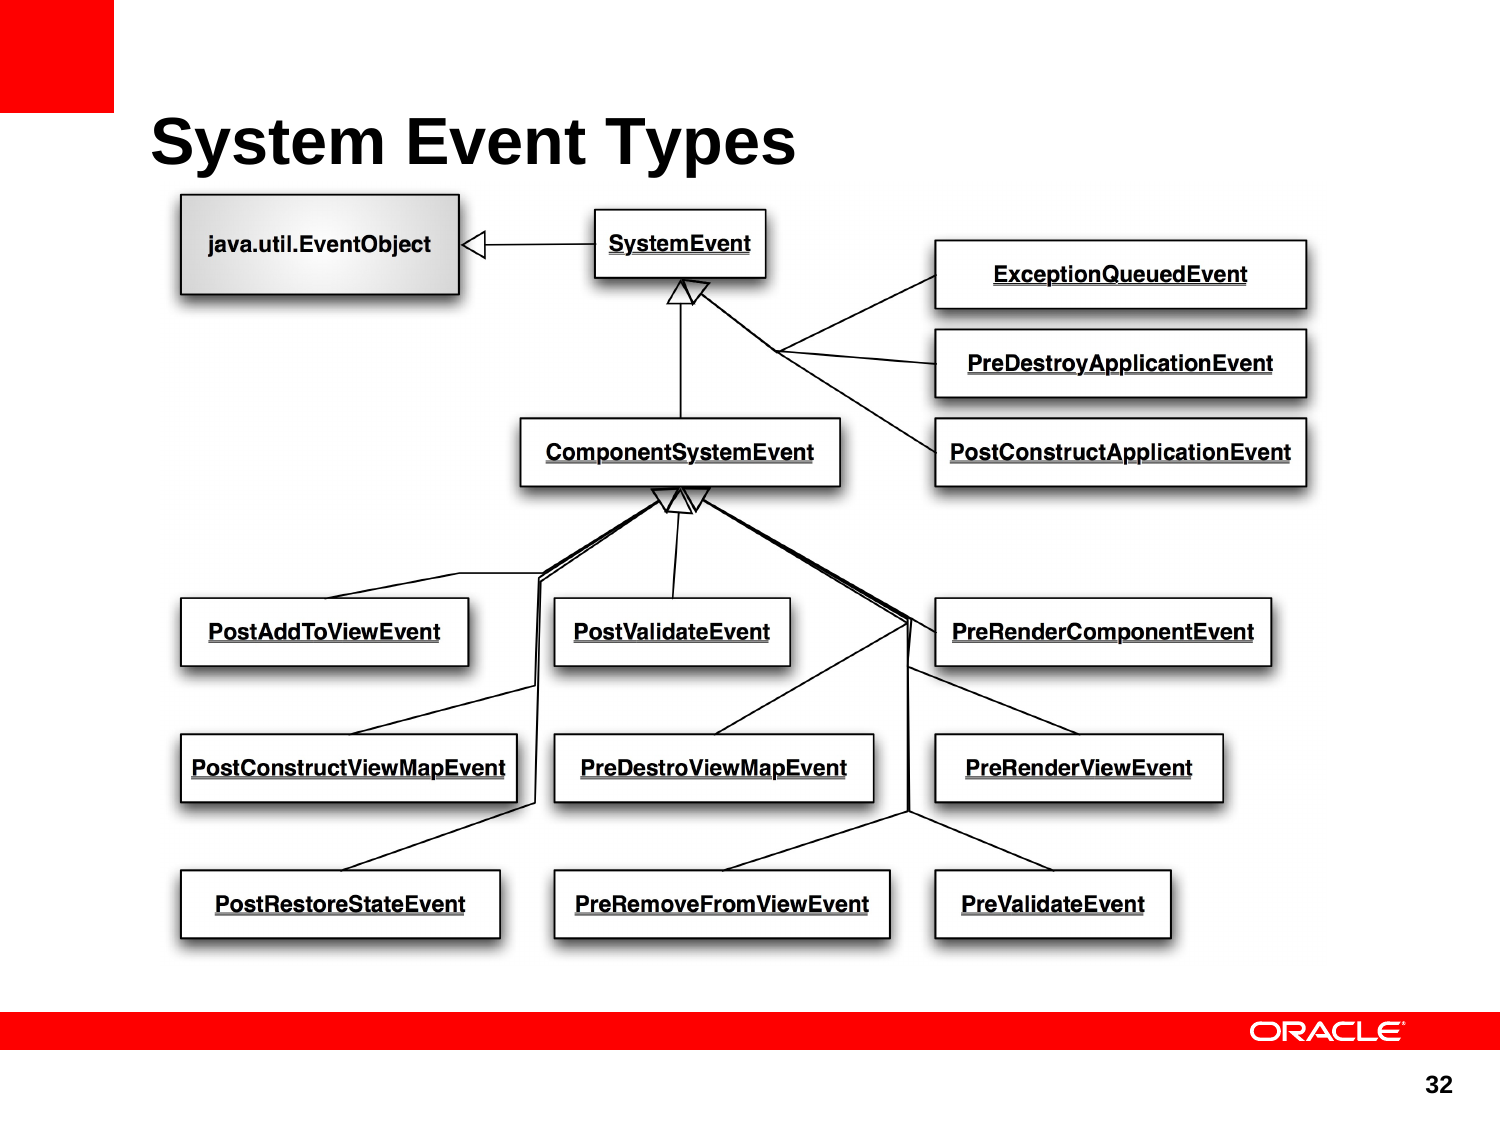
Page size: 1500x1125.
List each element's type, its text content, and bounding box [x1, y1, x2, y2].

title System Event Types [135, 51, 1417, 232]
picture [0, 0, 114, 113]
picture [160, 181, 1327, 966]
picture [0, 1012, 1500, 1050]
